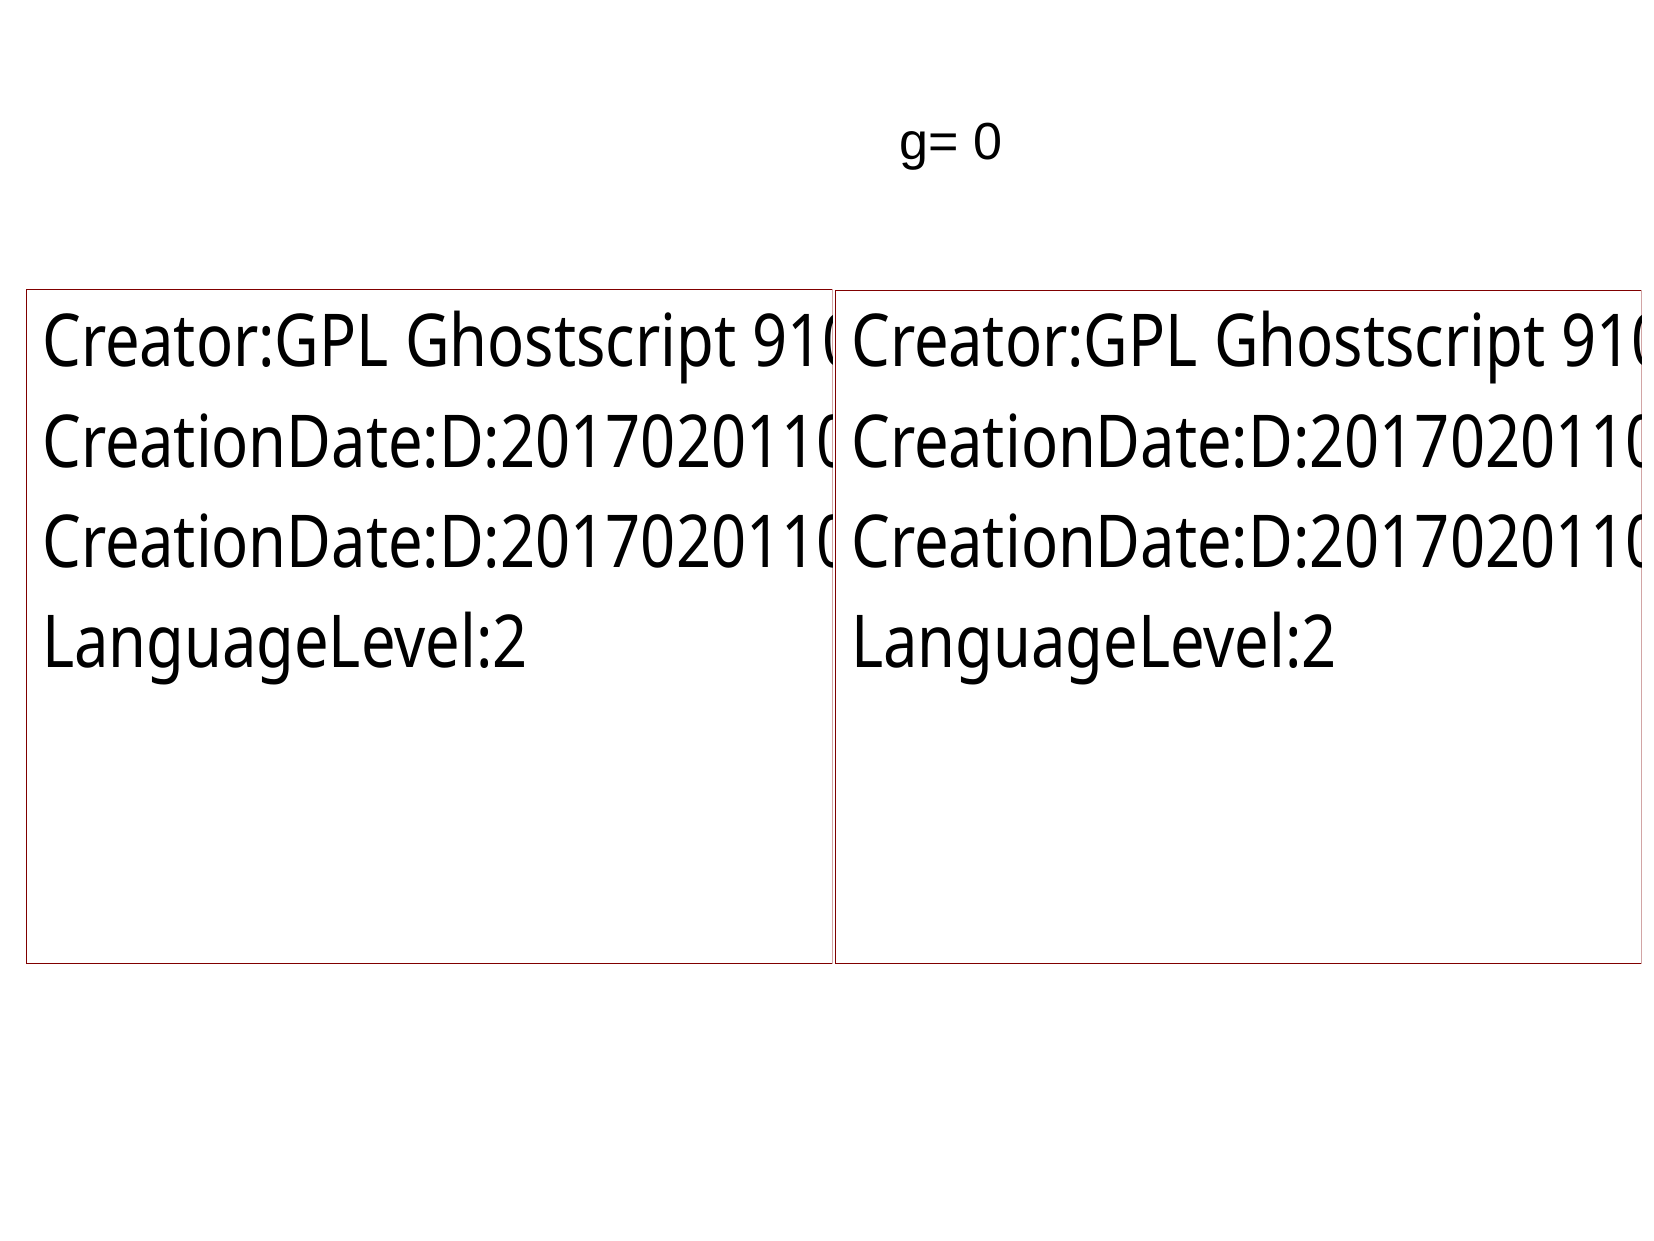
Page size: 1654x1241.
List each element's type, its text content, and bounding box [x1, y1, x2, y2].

picture [22, 285, 1642, 964]
text_box g= 0 [885, 105, 1082, 179]
